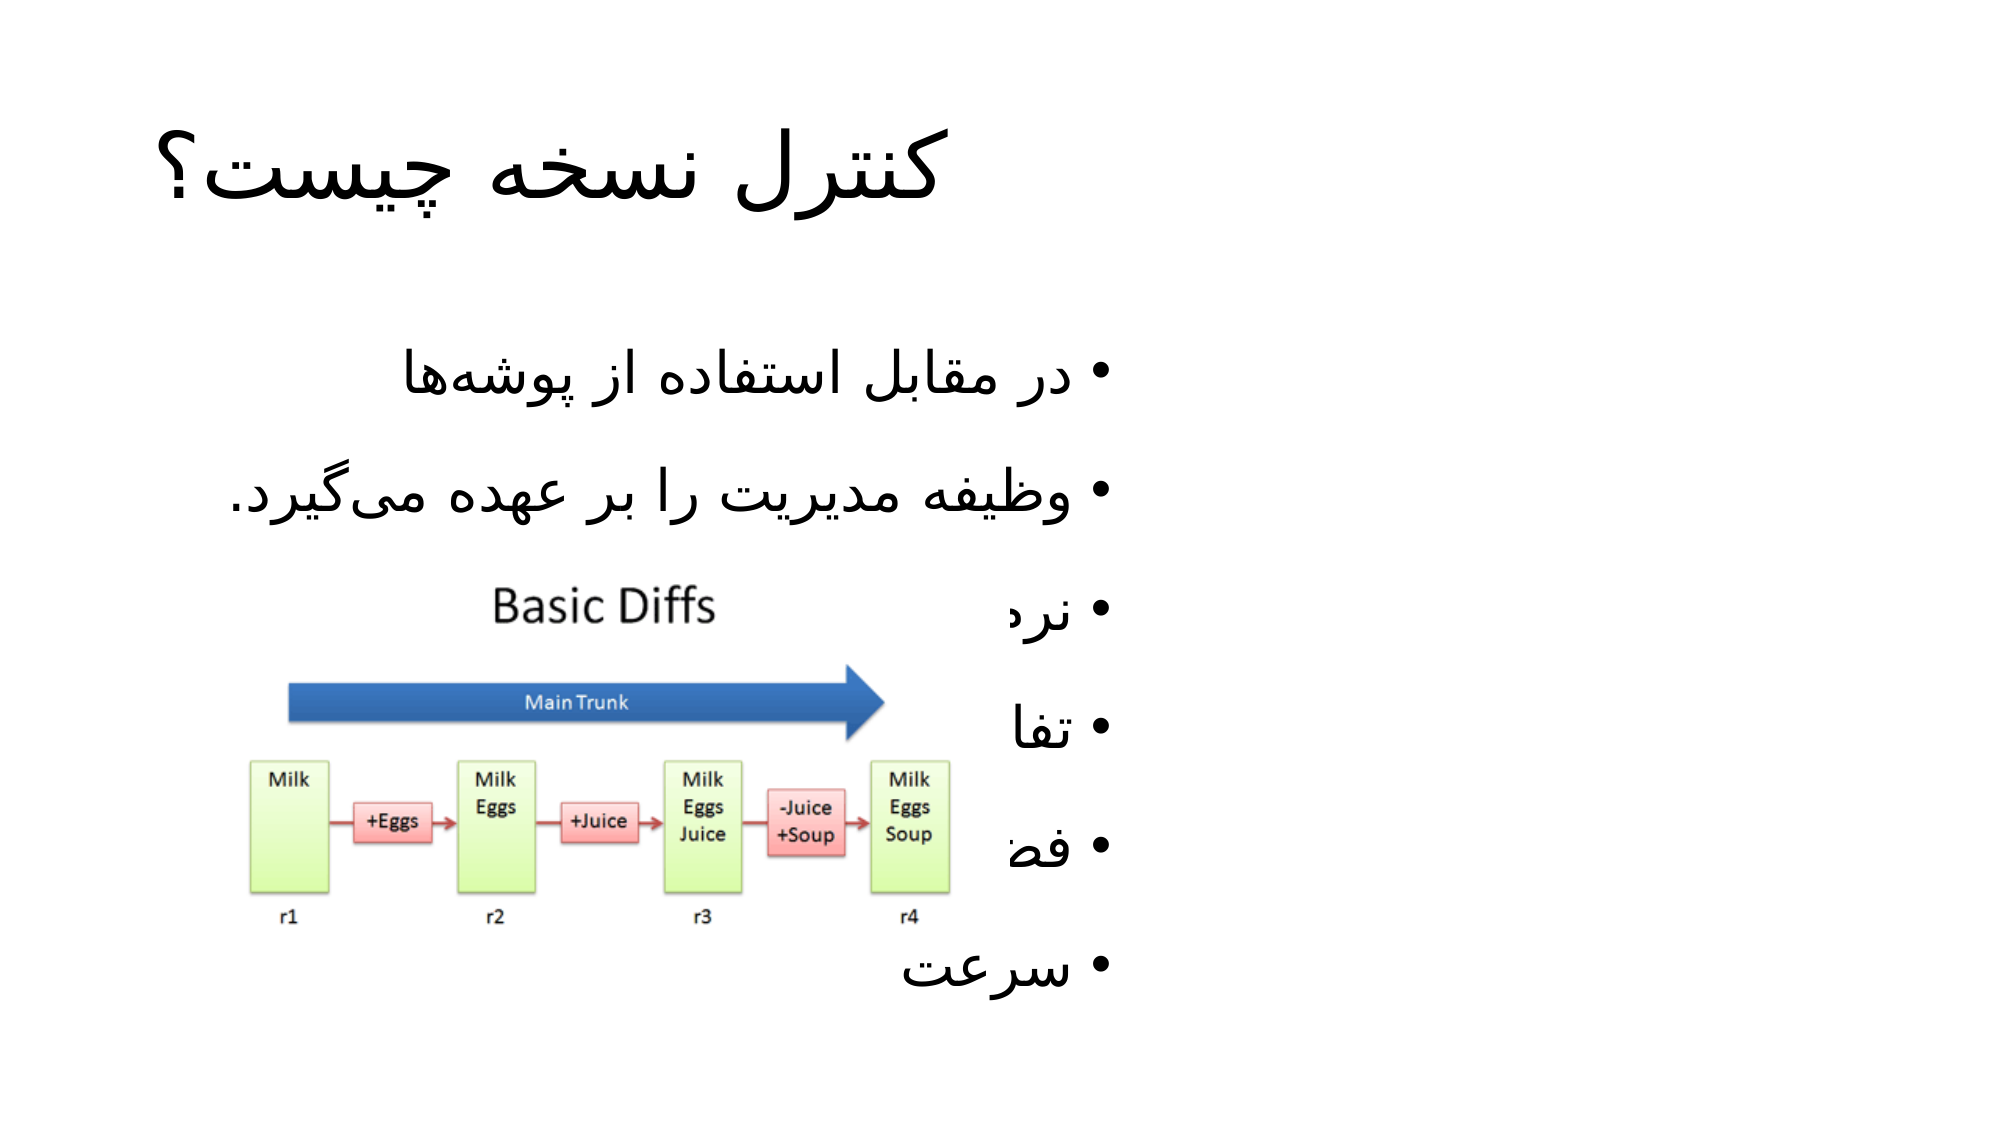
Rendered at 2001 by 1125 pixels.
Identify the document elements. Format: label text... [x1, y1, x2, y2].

picture [197, 547, 1010, 936]
list در مقابل استفاده از پوشه‌ها وظیفه مدیریت را بر عهده می‌گیرد. نرم‌افزاری هوشمند تفاوت‌ها (diff delta or) فضای ذخیره سازی سرعت [137, 299, 1863, 1014]
title کنترل نسخه چیست؟ [137, 59, 1863, 278]
